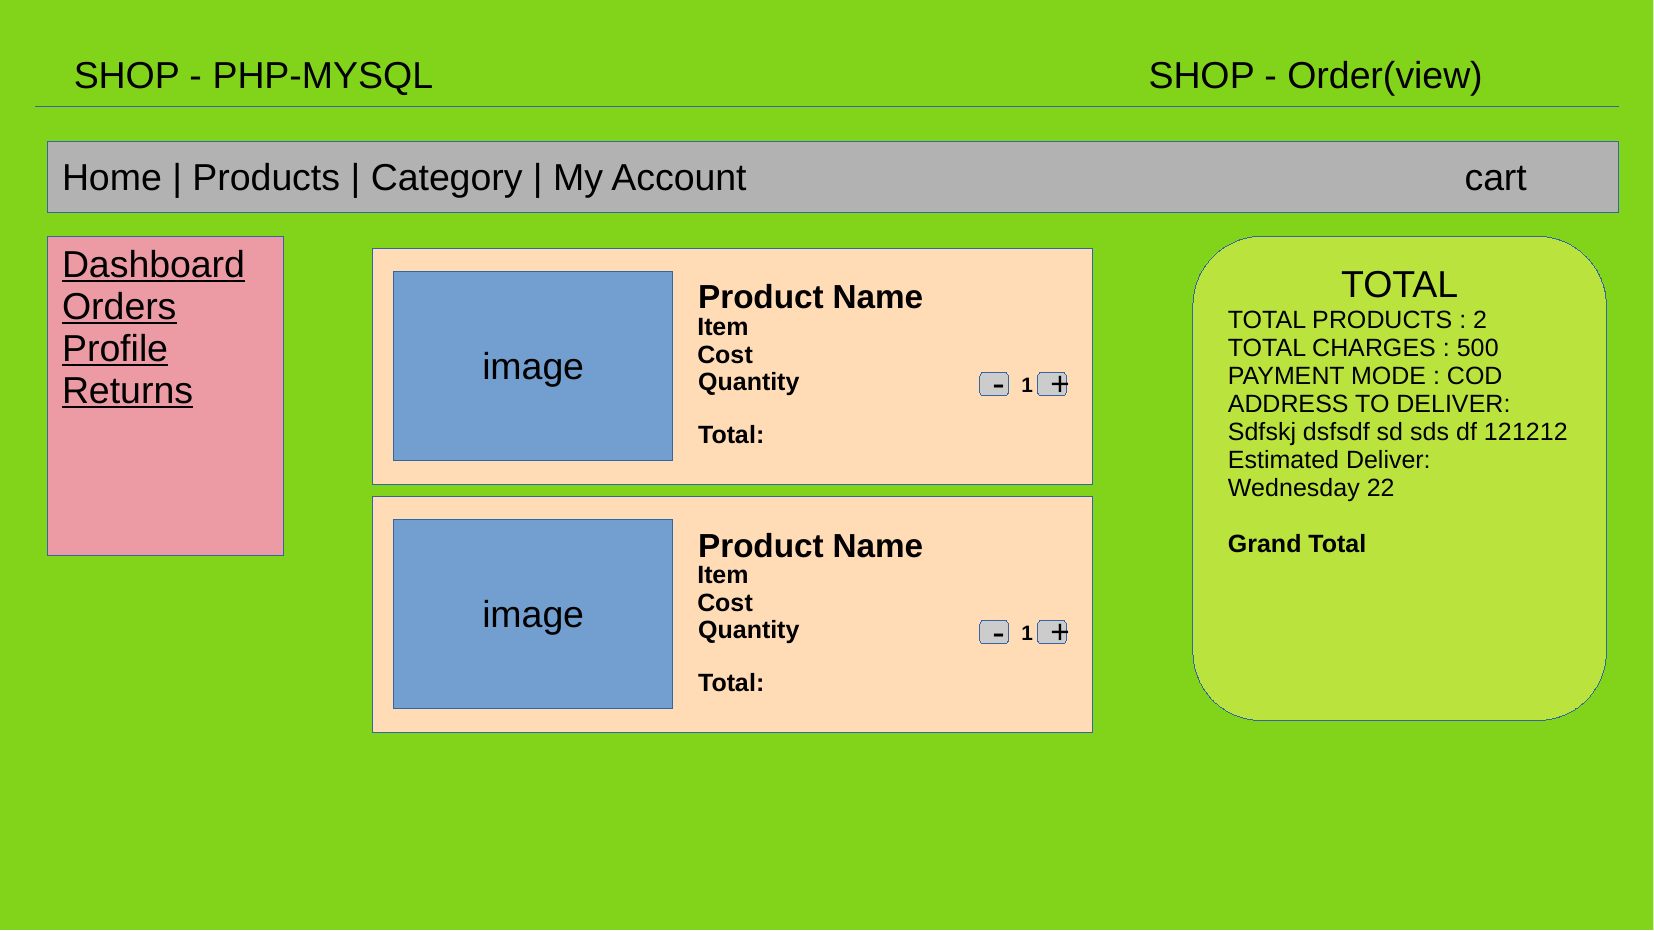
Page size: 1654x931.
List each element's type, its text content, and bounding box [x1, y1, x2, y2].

text_box image [393, 271, 673, 461]
text_box Total: [683, 413, 845, 457]
text_box Quantity [683, 360, 833, 404]
text_box SHOP - Order(view) [1133, 47, 1607, 105]
text_box Home | Products | Category | My Account cart [47, 141, 1619, 213]
text_box Product Name [683, 271, 1022, 324]
text_box - [979, 620, 1006, 644]
text_box 1 [1006, 366, 1045, 405]
text_box 1 [1006, 614, 1045, 653]
text_box Dashboard Orders Profile Returns [47, 236, 284, 556]
text_box Item Cost [682, 305, 814, 377]
text_box + [1045, 372, 1067, 396]
text_box SHOP - PHP-MYSQL [59, 47, 449, 106]
text_box Product Name [683, 519, 1022, 572]
text_box Quantity [683, 608, 833, 652]
text_box Item Cost [682, 553, 814, 625]
text_box + [1045, 620, 1067, 644]
text_box - [979, 372, 1006, 396]
text_box Total: [683, 661, 845, 705]
text_box TOTAL TOTAL PRODUCTS : 2 TOTAL CHARGES : 500 PAYMENT MODE : COD ADDRESS TO DELIVER: Sdfskj dsfsdf sd sds df 121212 Estimated Deliver: Wednesday 22 Grand Total [1192, 236, 1607, 721]
text_box image [393, 519, 673, 709]
text_box [372, 248, 1093, 485]
text_box [372, 496, 1093, 733]
